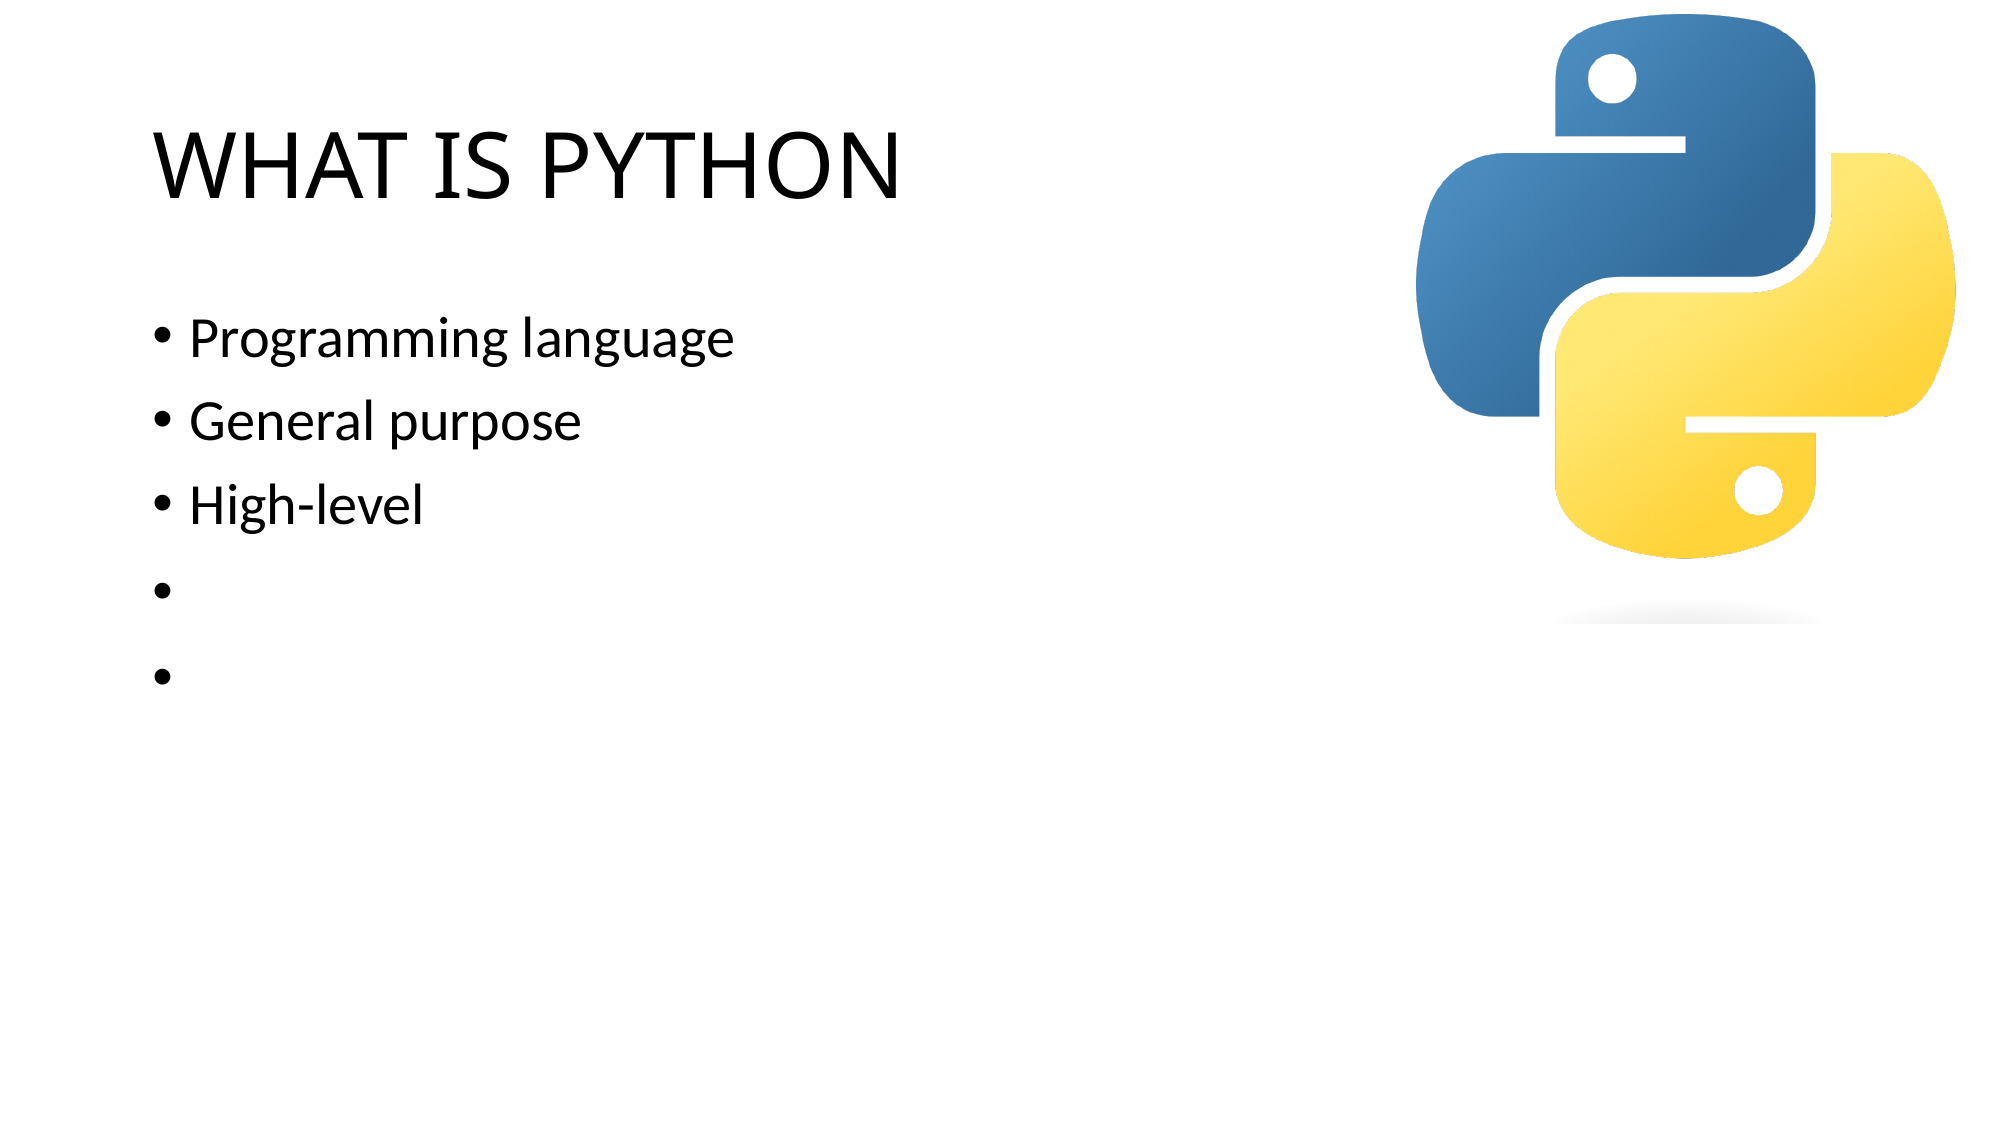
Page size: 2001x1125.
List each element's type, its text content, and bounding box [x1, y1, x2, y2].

picture [1416, 14, 1974, 625]
title WHAT IS PYTHON [137, 59, 1416, 278]
list Programming language General purpose High-level [137, 299, 1863, 1014]
